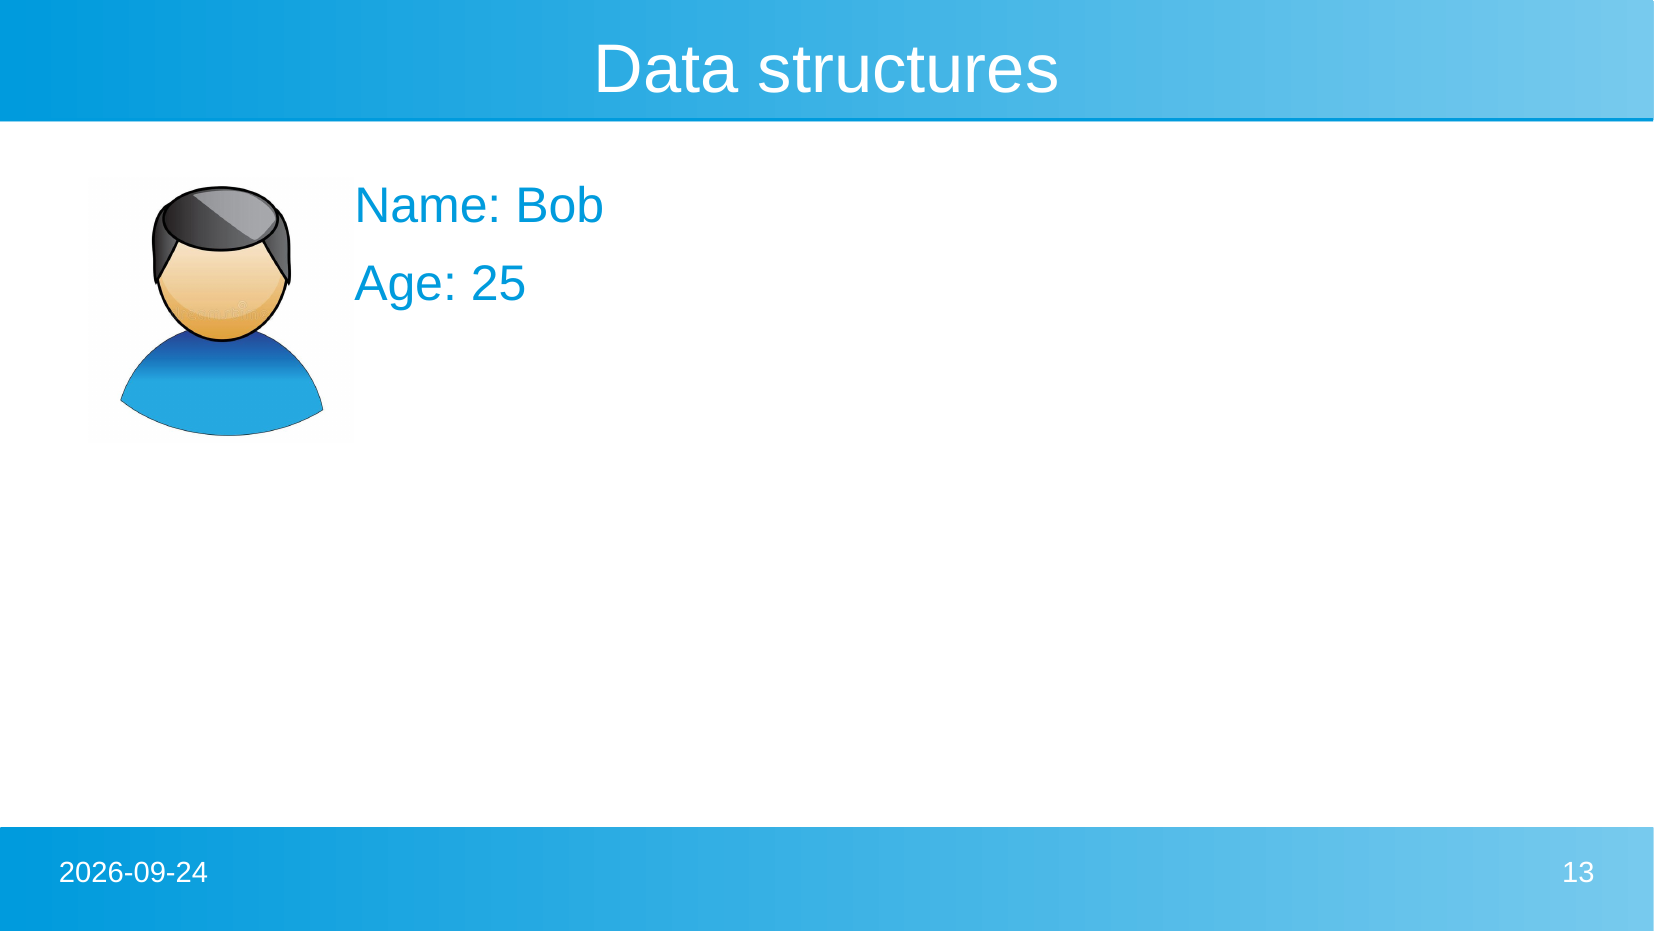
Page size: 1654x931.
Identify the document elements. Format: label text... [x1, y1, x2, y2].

picture [88, 177, 354, 443]
title Data structures [59, 29, 1595, 108]
list Name: Bob Age: 25 [354, 177, 1595, 768]
